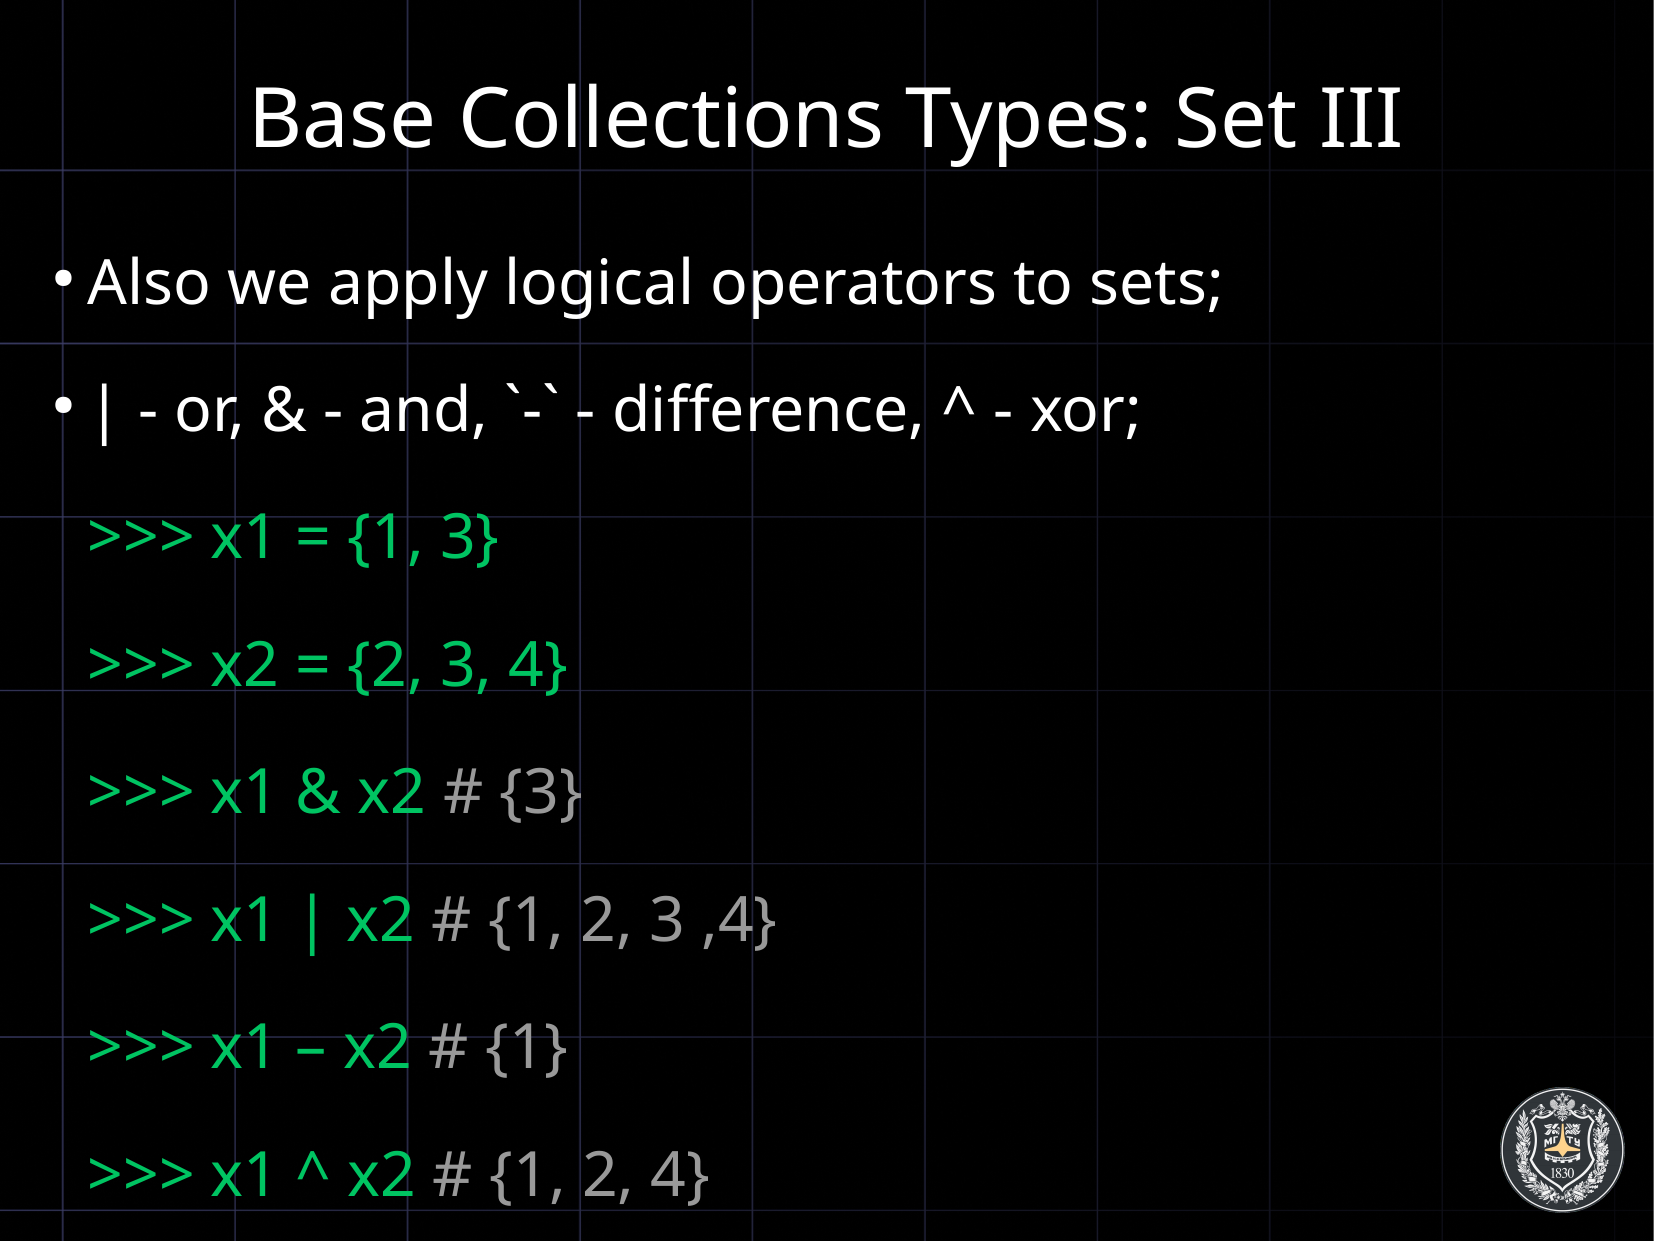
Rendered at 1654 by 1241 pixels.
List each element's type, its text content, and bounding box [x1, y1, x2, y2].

title Base Collections Types: Set III [82, 37, 1571, 187]
picture [0, 0, 1654, 1241]
text_box Also we apply logical operators to sets; | - or, & - and, `-` - difference, ^ - xor; >>> x1 = {1, 3} >>> x2 = {2, 3, 4} >>> x1 & x2 # {3} >>> x1 | x2 # {1, 2, 3 ,4} >>> x1 – x2 # {1} >>> x1 ^ x2 # {1, 2, 4} [37, 187, 1613, 1125]
